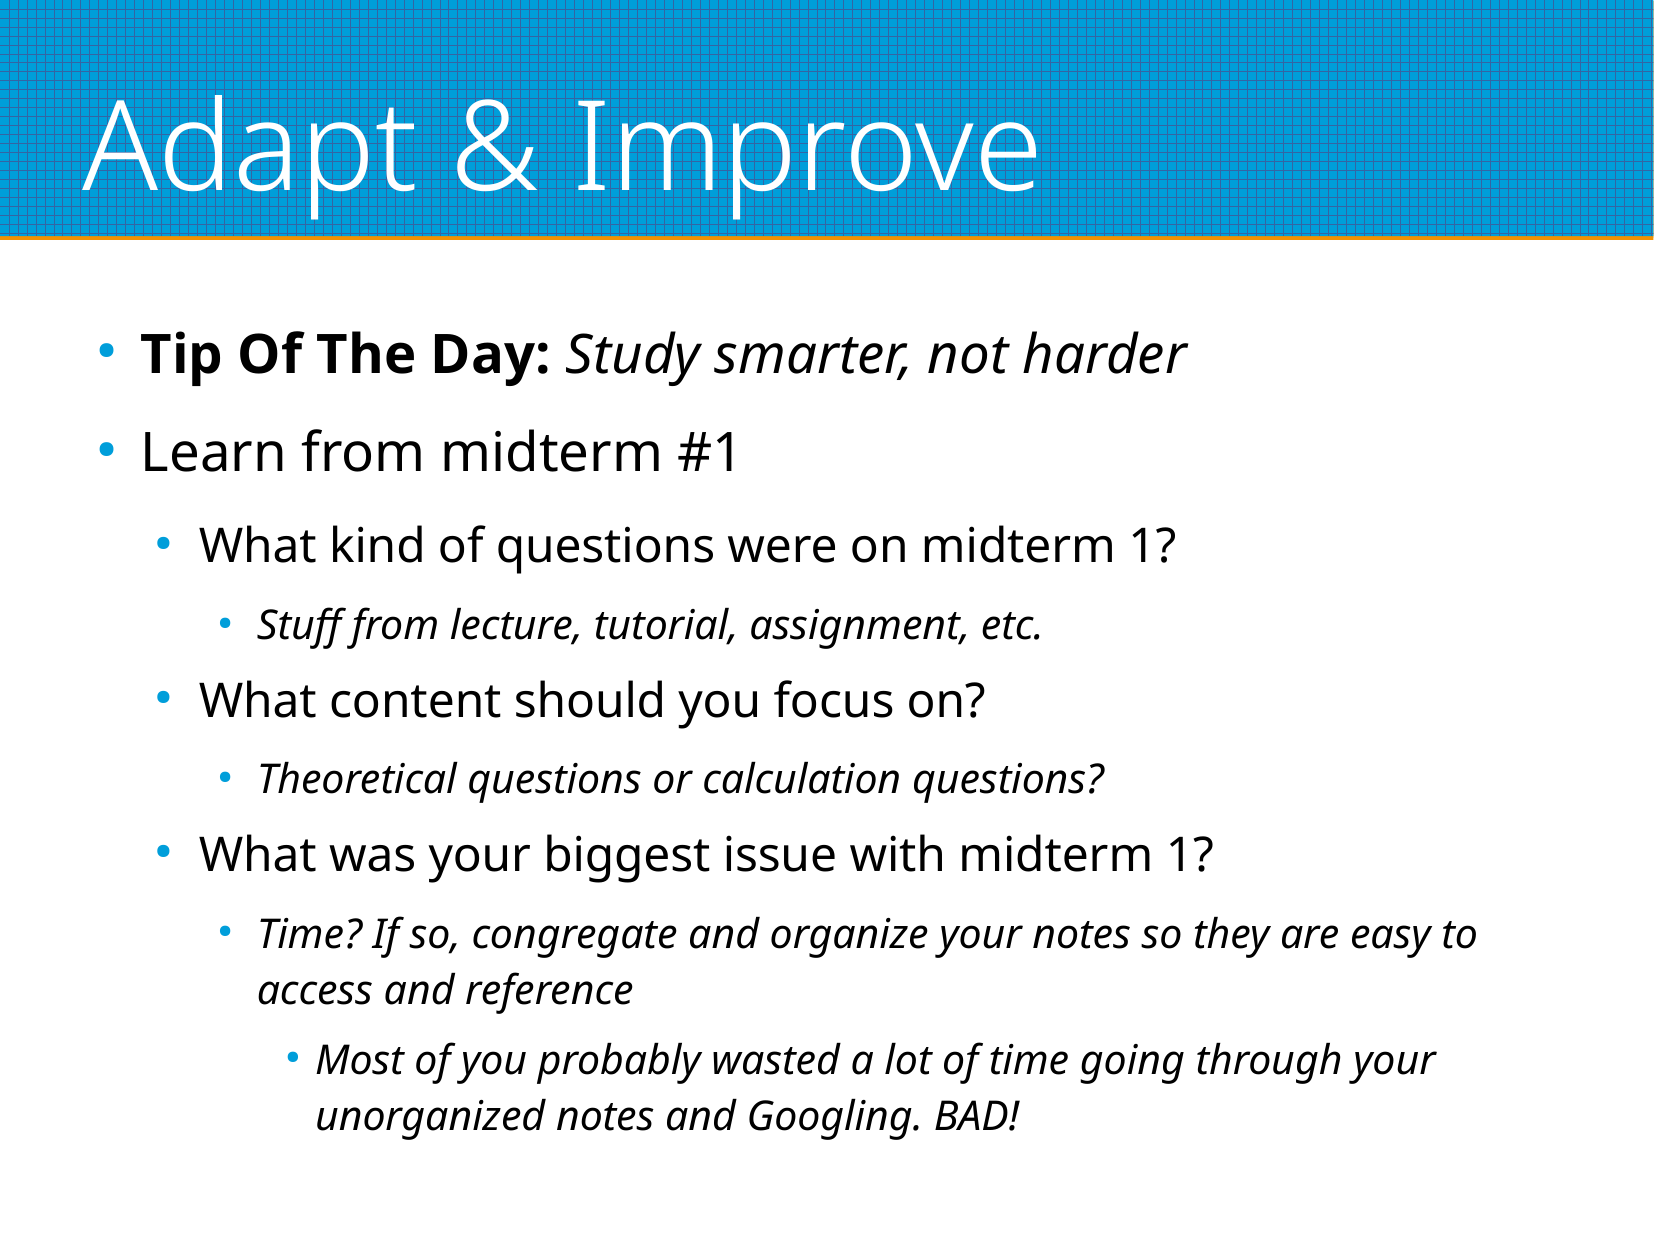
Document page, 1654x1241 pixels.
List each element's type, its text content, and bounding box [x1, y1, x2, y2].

list Tip Of The Day: Study smarter, not harder Learn from midterm #1 What kind of questions were on midterm 1? Stuff from lecture, tutorial, assignment, etc. What content should you focus on? Theoretical questions or calculation questions? What was your biggest issue with midterm 1? Time? If so, congregate and organize your notes so they are easy to access and reference Most of you probably wasted a lot of time going through your unorganized notes and Googling. BAD! [82, 314, 1563, 1152]
title Adapt & Improve [82, 19, 1571, 227]
